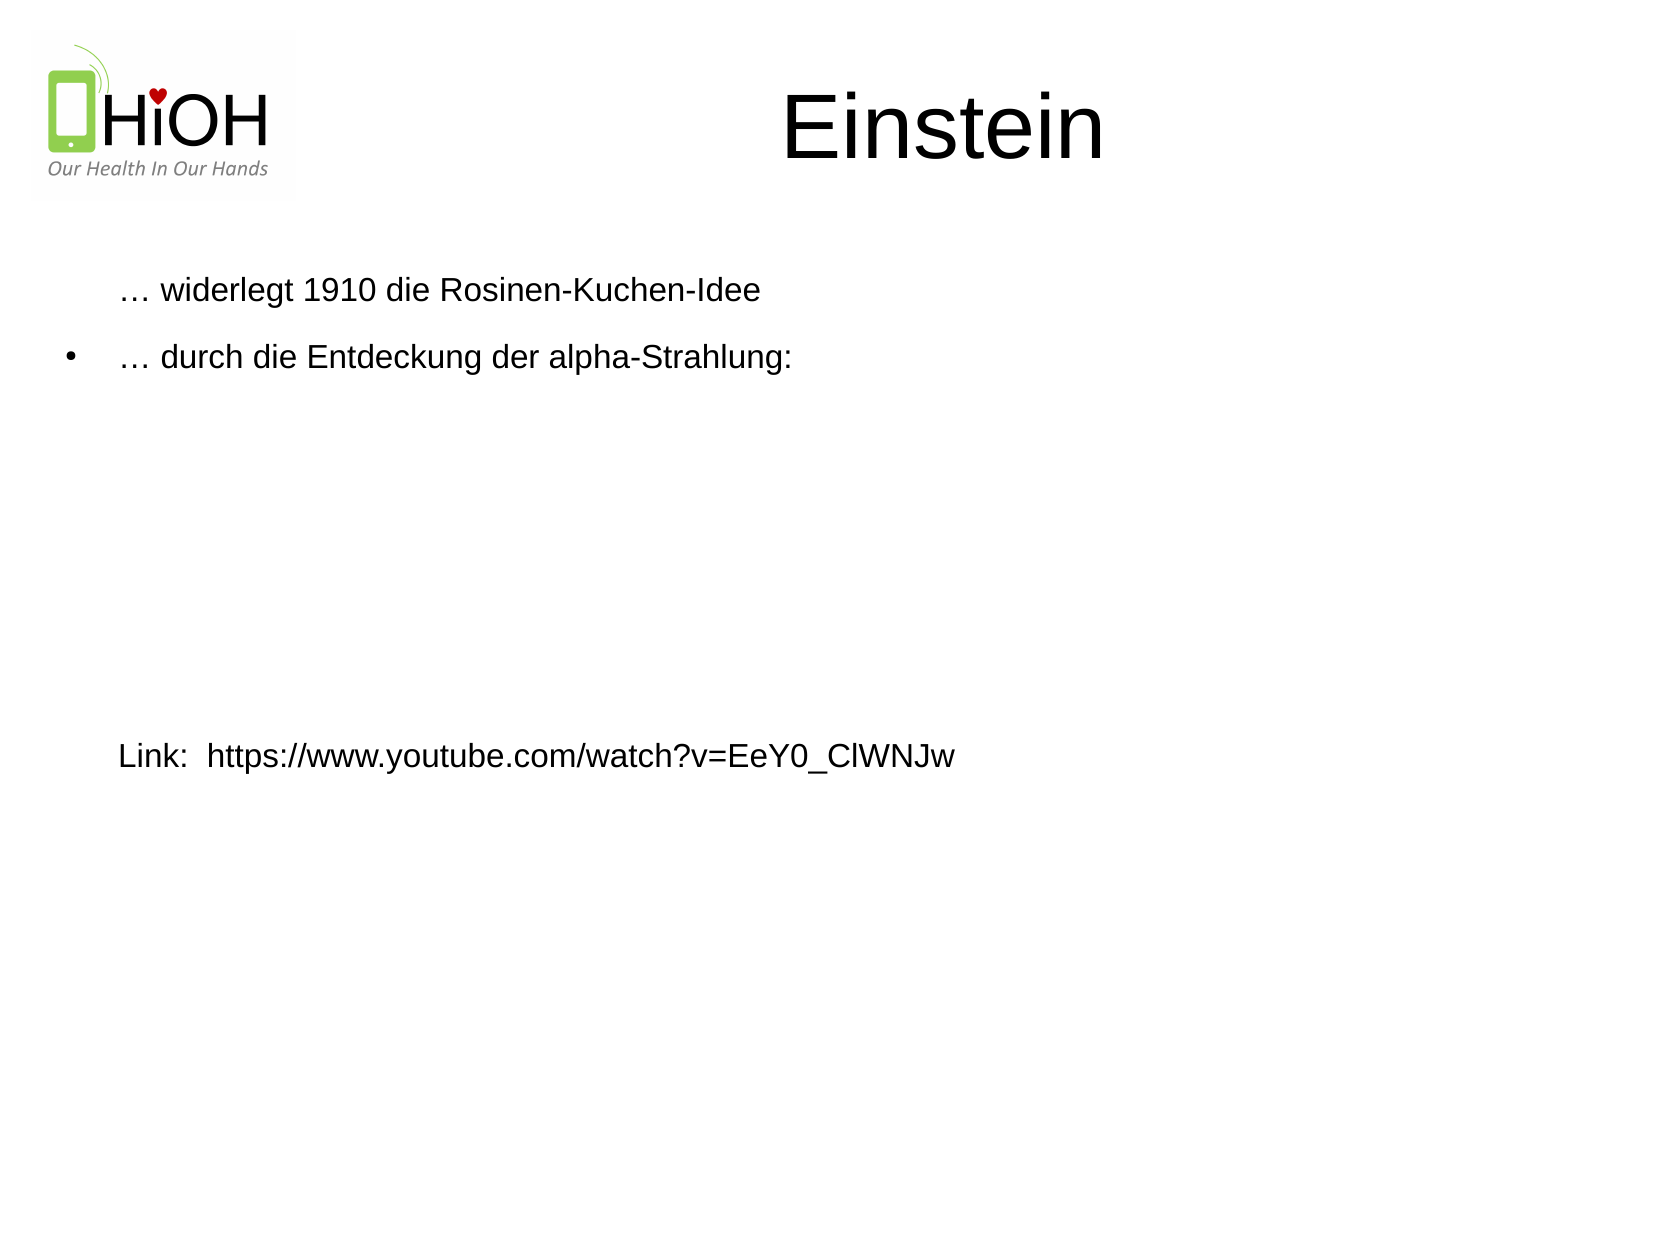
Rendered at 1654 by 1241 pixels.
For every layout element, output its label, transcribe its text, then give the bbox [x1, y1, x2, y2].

title Einstein [212, 23, 1654, 231]
picture [31, 30, 296, 201]
list … widerlegt 1910 die Rosinen-Kuchen-Idee … durch die Entdeckung der alpha-Strahlung: Link: https://www.youtube.com/watch?v=EeY0_ClWNJw [47, 271, 1536, 991]
